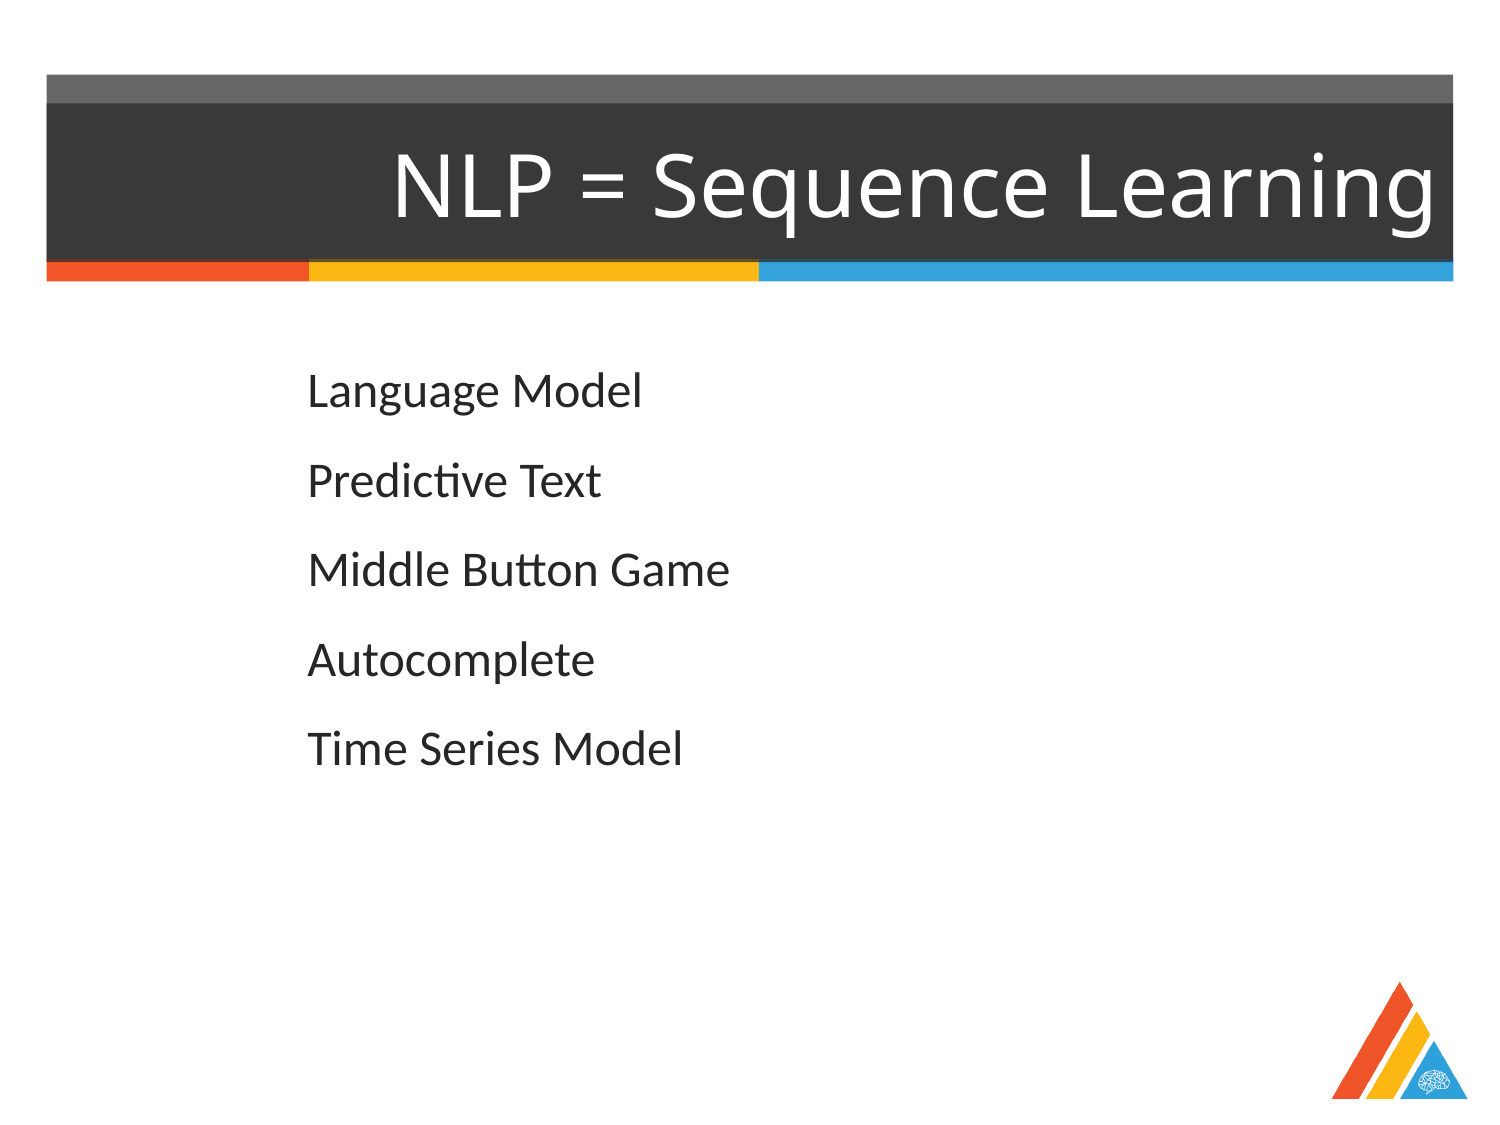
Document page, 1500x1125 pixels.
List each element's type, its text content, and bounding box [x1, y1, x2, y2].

list Language Model Predictive Text Middle Button Game Autocomplete Time Series Model [292, 350, 1454, 1005]
title NLP = Sequence Learning [46, 103, 1454, 263]
picture [1331, 981, 1468, 1099]
